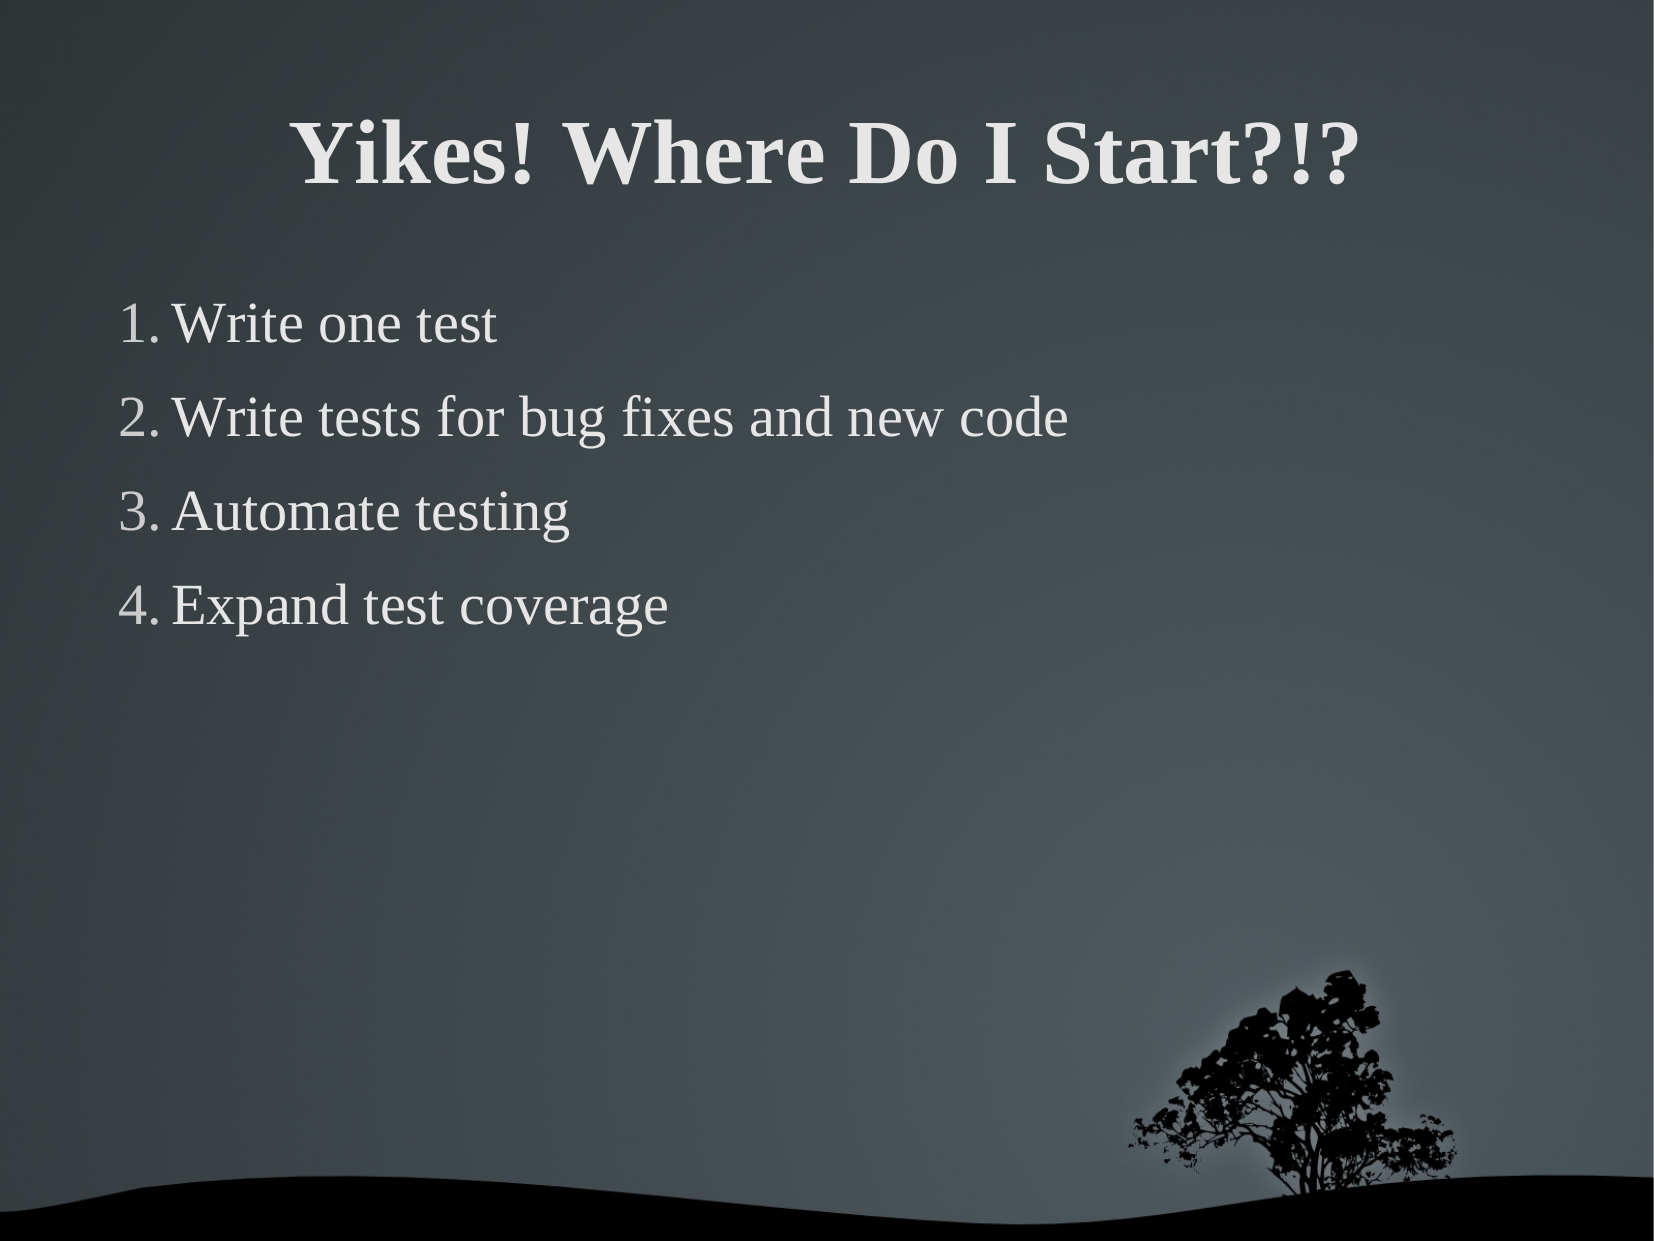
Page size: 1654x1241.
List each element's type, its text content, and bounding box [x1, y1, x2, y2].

list Write one test Write tests for bug fixes and new code Automate testing Expand test coverage [82, 290, 1571, 1109]
picture [0, 0, 1654, 1241]
title Yikes! Where Do I Start?!? [82, 49, 1571, 257]
